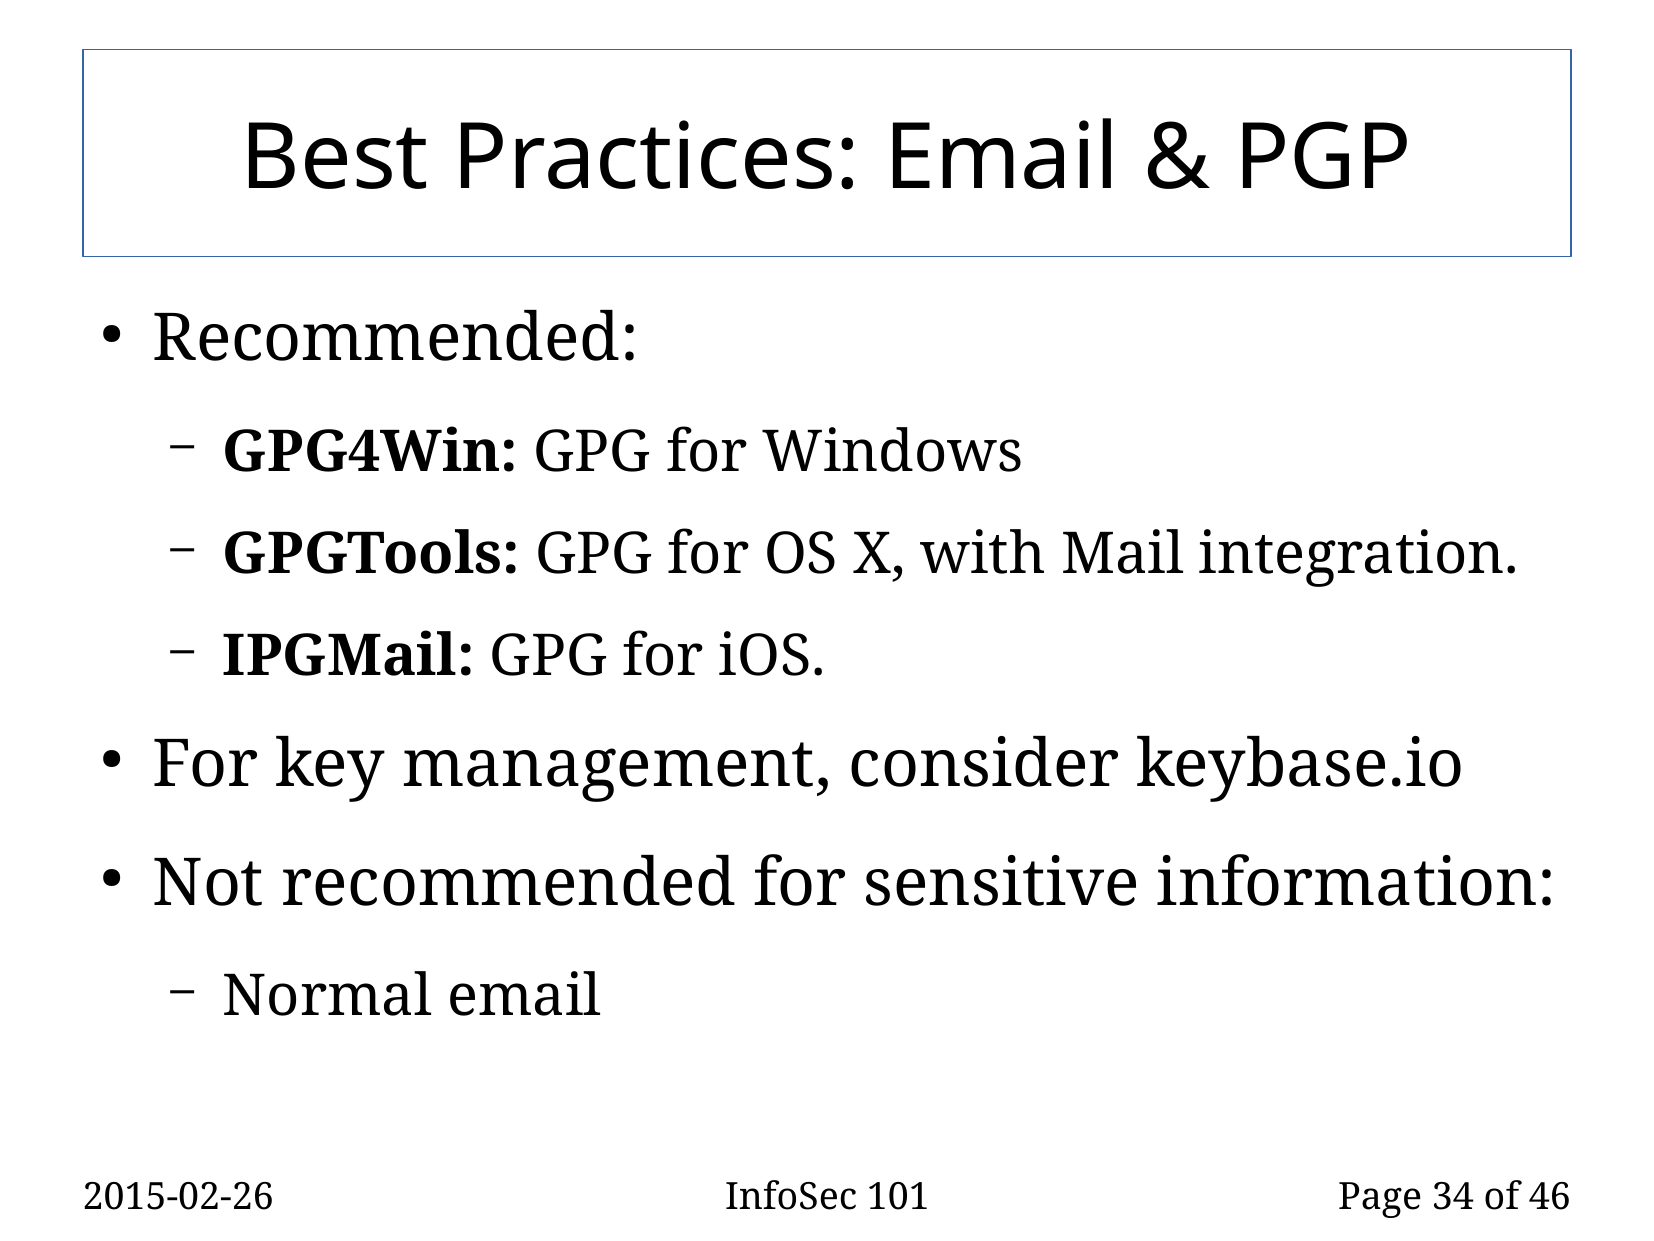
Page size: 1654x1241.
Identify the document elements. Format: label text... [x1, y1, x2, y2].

title Best Practices: Email & PGP [82, 49, 1571, 257]
list Recommended: GPG4Win: GPG for Windows GPGTools: GPG for OS X, with Mail integration. IPGMail: GPG for iOS. For key management, consider keybase.io Not recommended for sensitive information: Normal email [82, 290, 1571, 1126]
